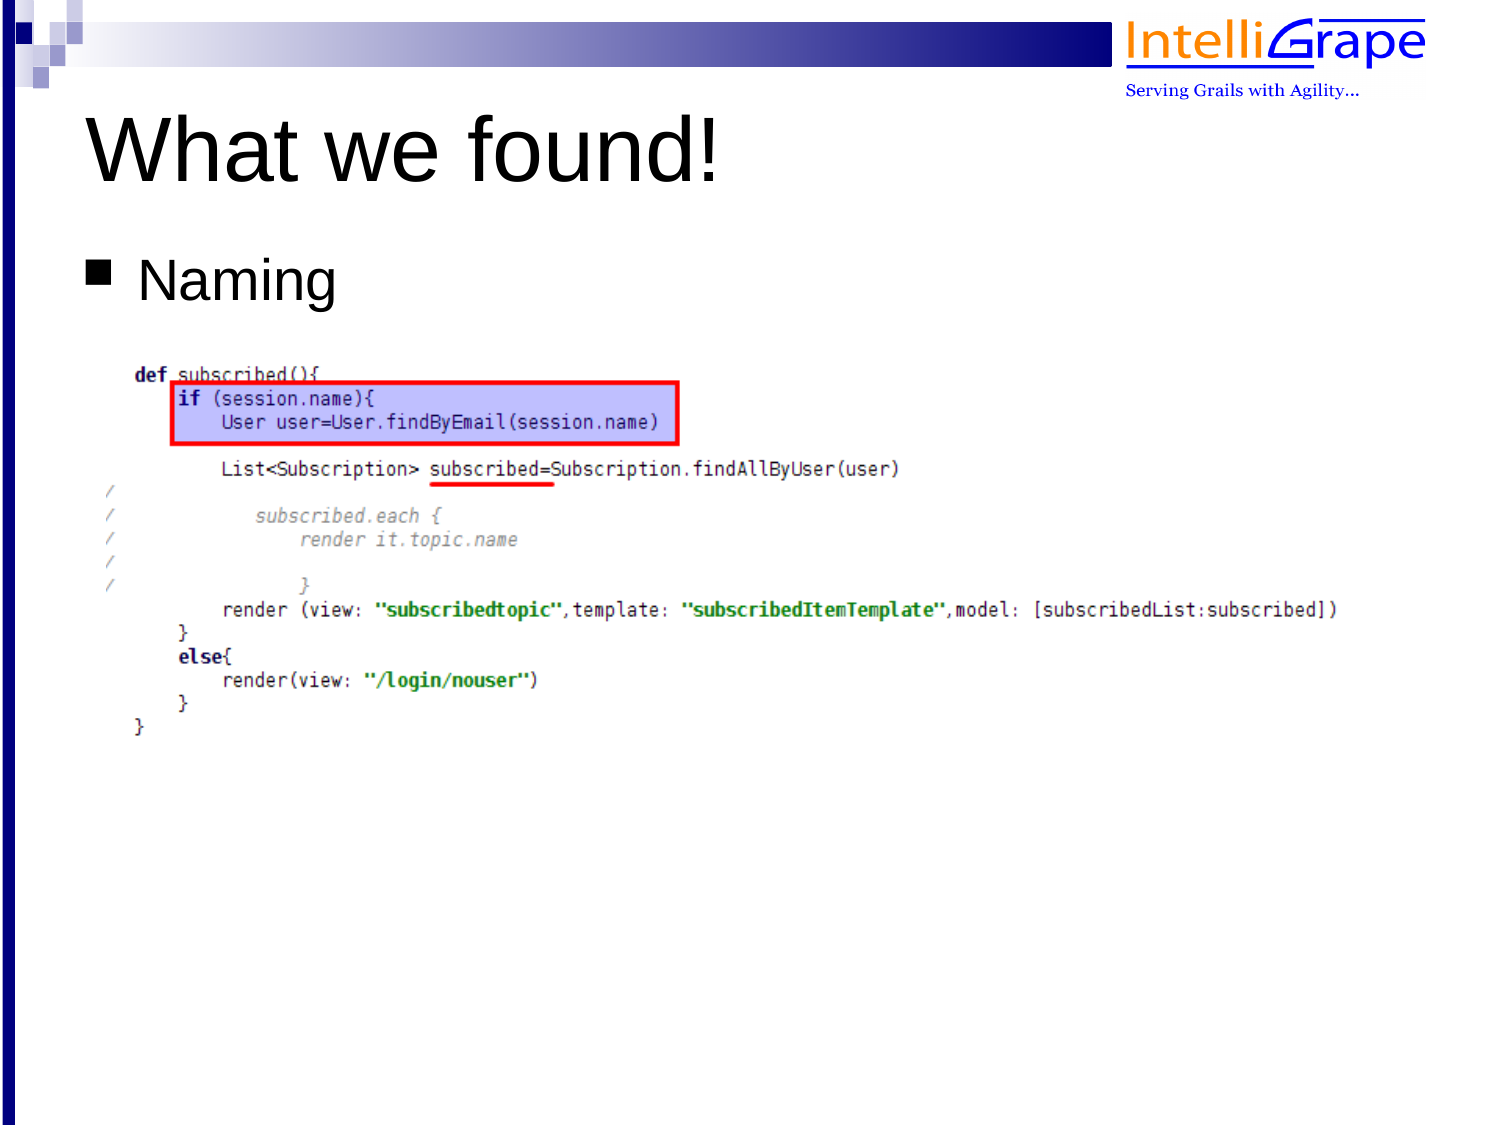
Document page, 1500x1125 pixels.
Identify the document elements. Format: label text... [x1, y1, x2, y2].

text_box What we found! [70, 34, 1421, 260]
picture [106, 354, 1376, 753]
text_box Naming [67, 236, 1418, 319]
picture [1125, 12, 1425, 100]
